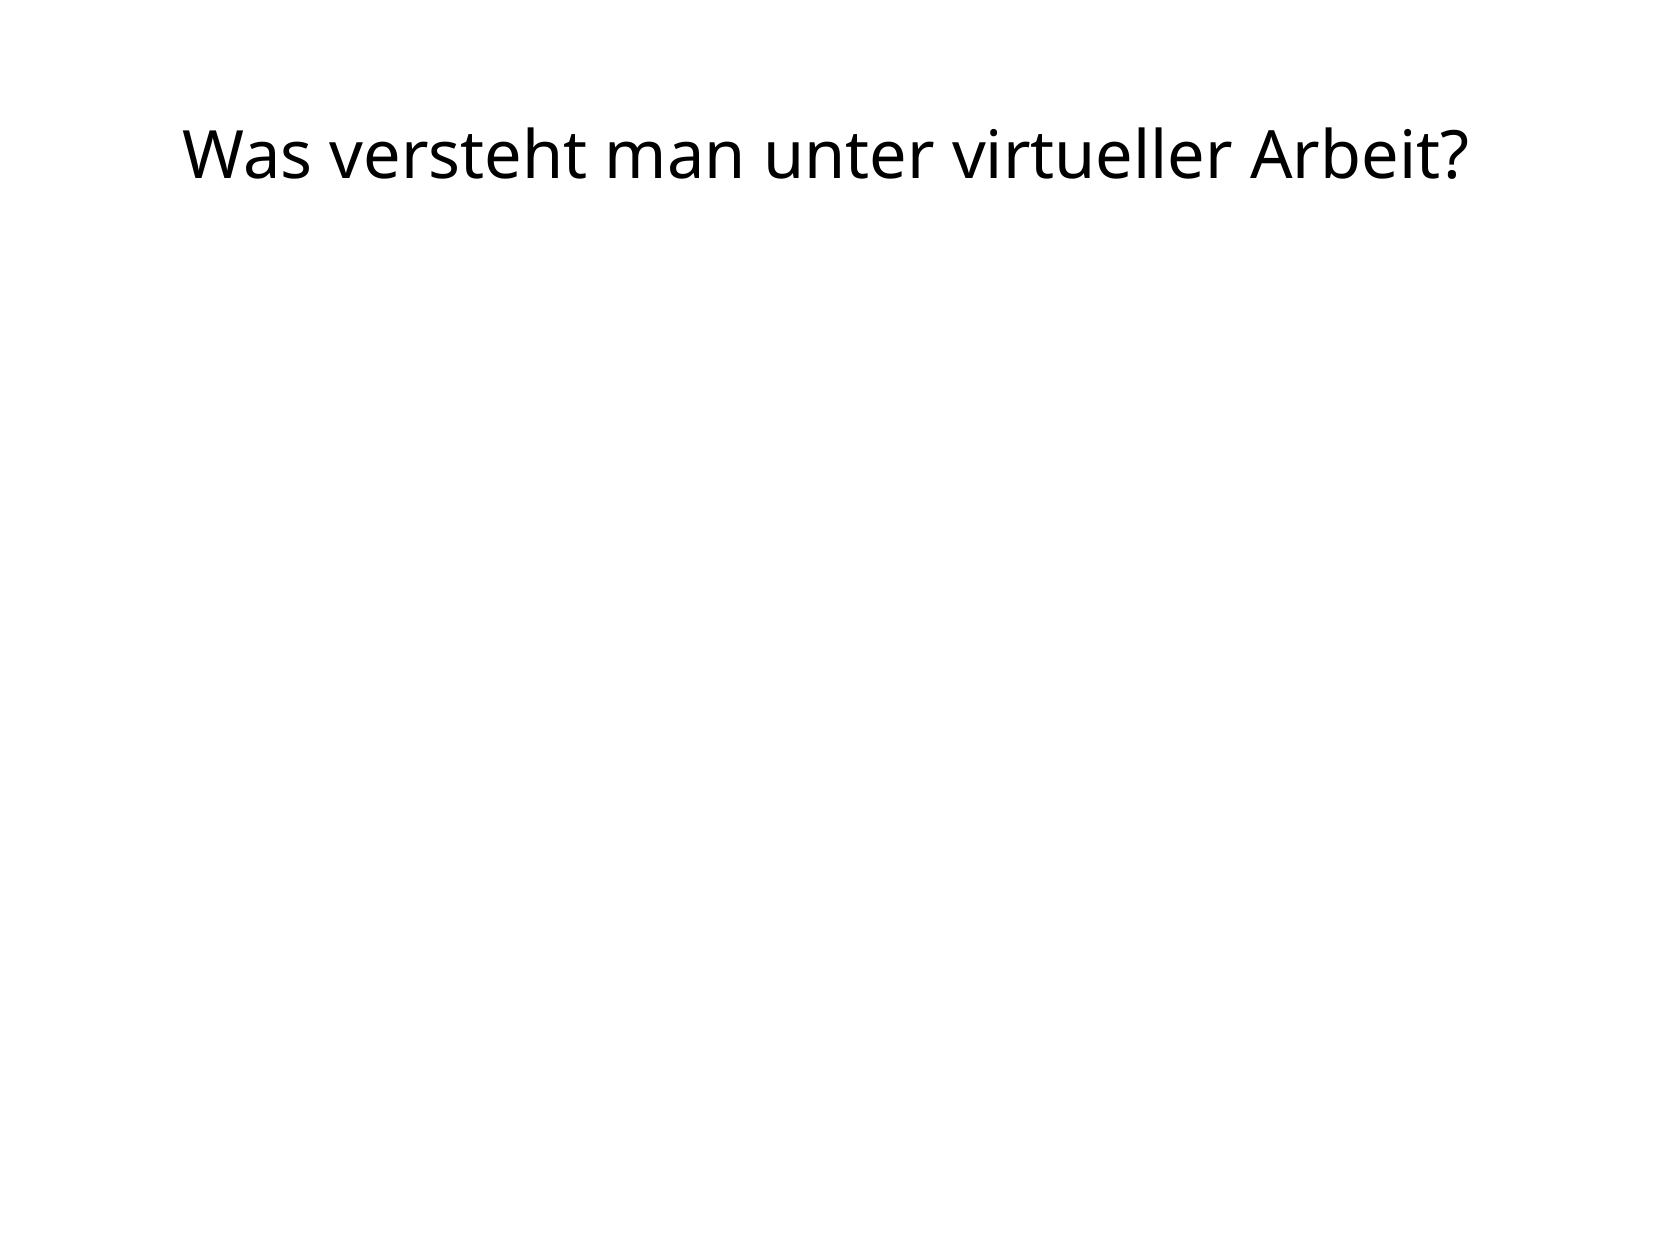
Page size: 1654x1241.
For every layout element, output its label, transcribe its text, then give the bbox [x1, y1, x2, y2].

title Was versteht man unter virtueller Arbeit? [82, 49, 1571, 257]
